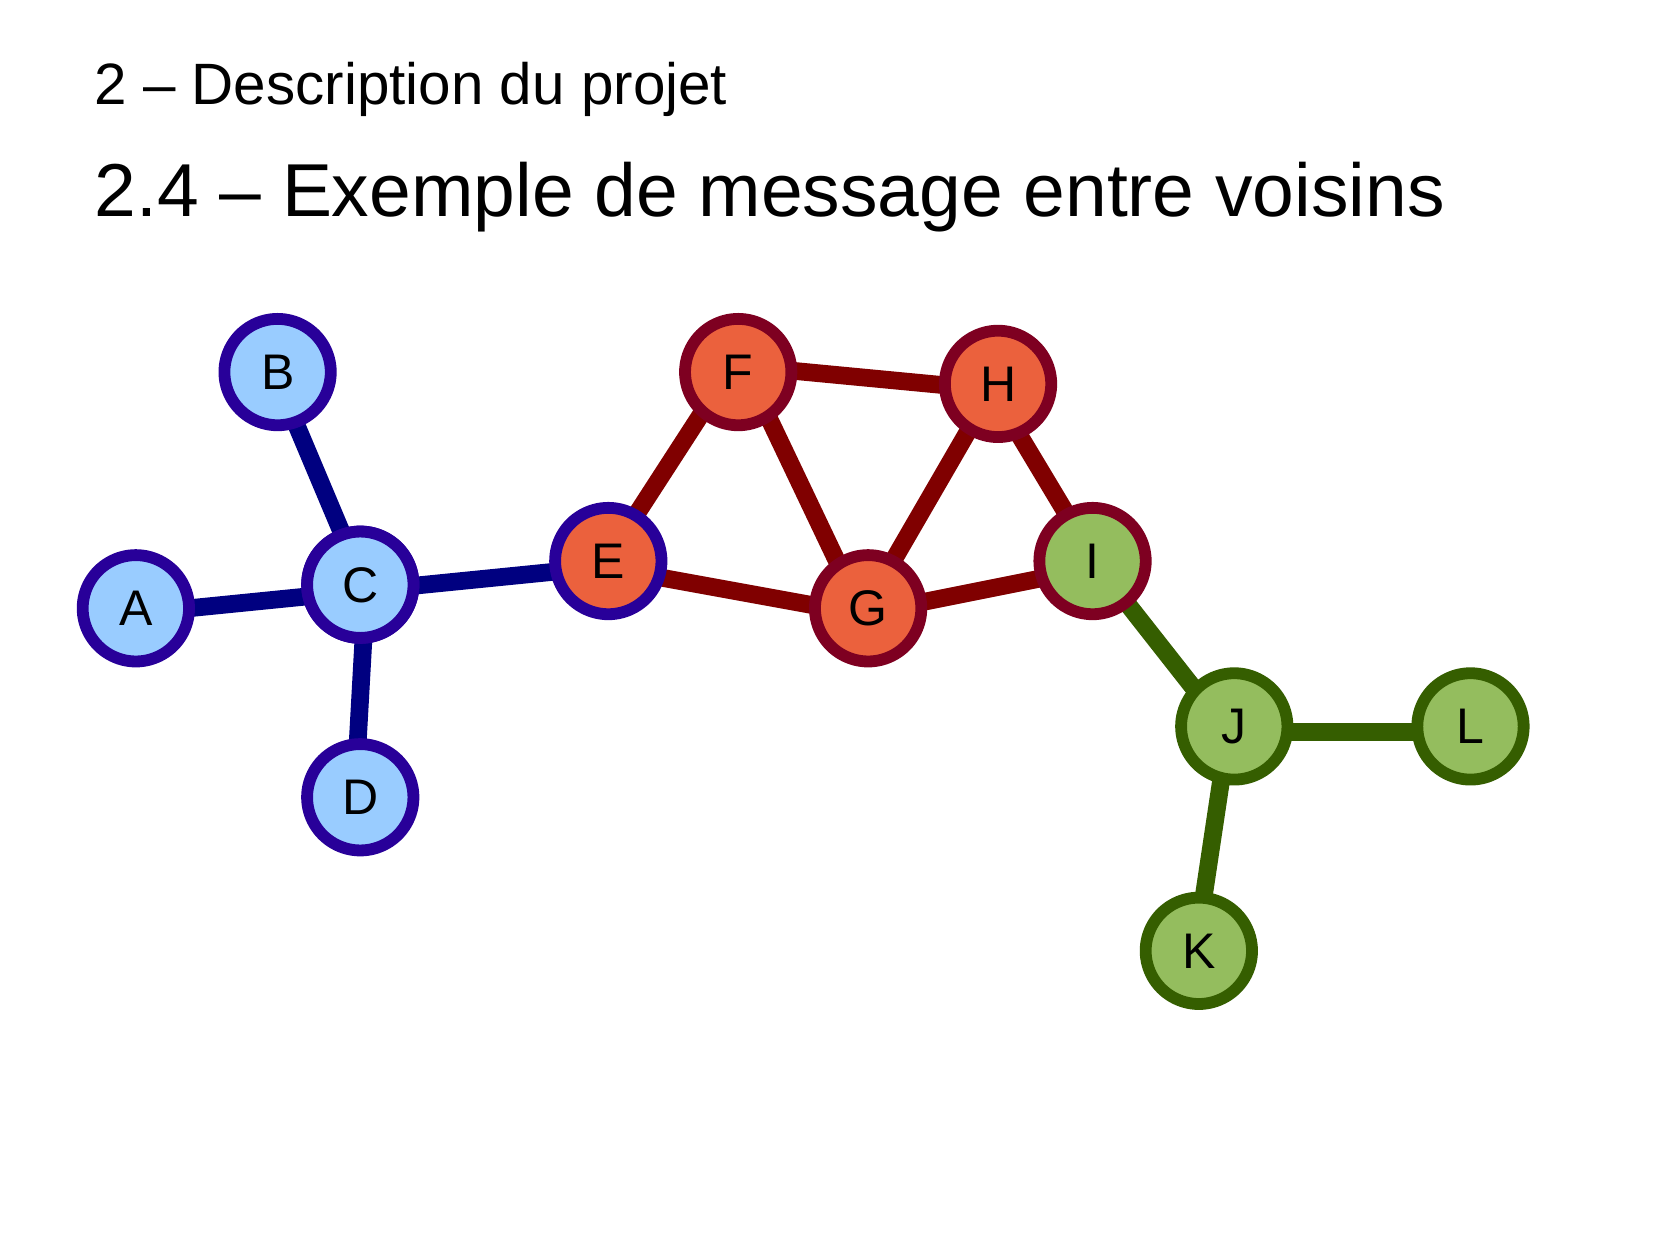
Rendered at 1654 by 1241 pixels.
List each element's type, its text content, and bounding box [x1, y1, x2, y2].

text_box K [1145, 897, 1253, 1004]
text_box E [555, 507, 662, 615]
text_box I [1039, 507, 1146, 615]
text_box G [814, 555, 922, 662]
text_box F [685, 318, 792, 426]
text_box J [1181, 673, 1288, 780]
title 2.4 – Exemple de message entre voisins [94, 145, 1583, 237]
text_box A [82, 555, 190, 662]
text_box D [307, 744, 414, 851]
text_box C [307, 531, 414, 638]
text_box B [224, 318, 331, 426]
text_box H [944, 330, 1052, 438]
text_box L [1417, 673, 1524, 780]
title 2 – Description du projet [94, 38, 1583, 131]
